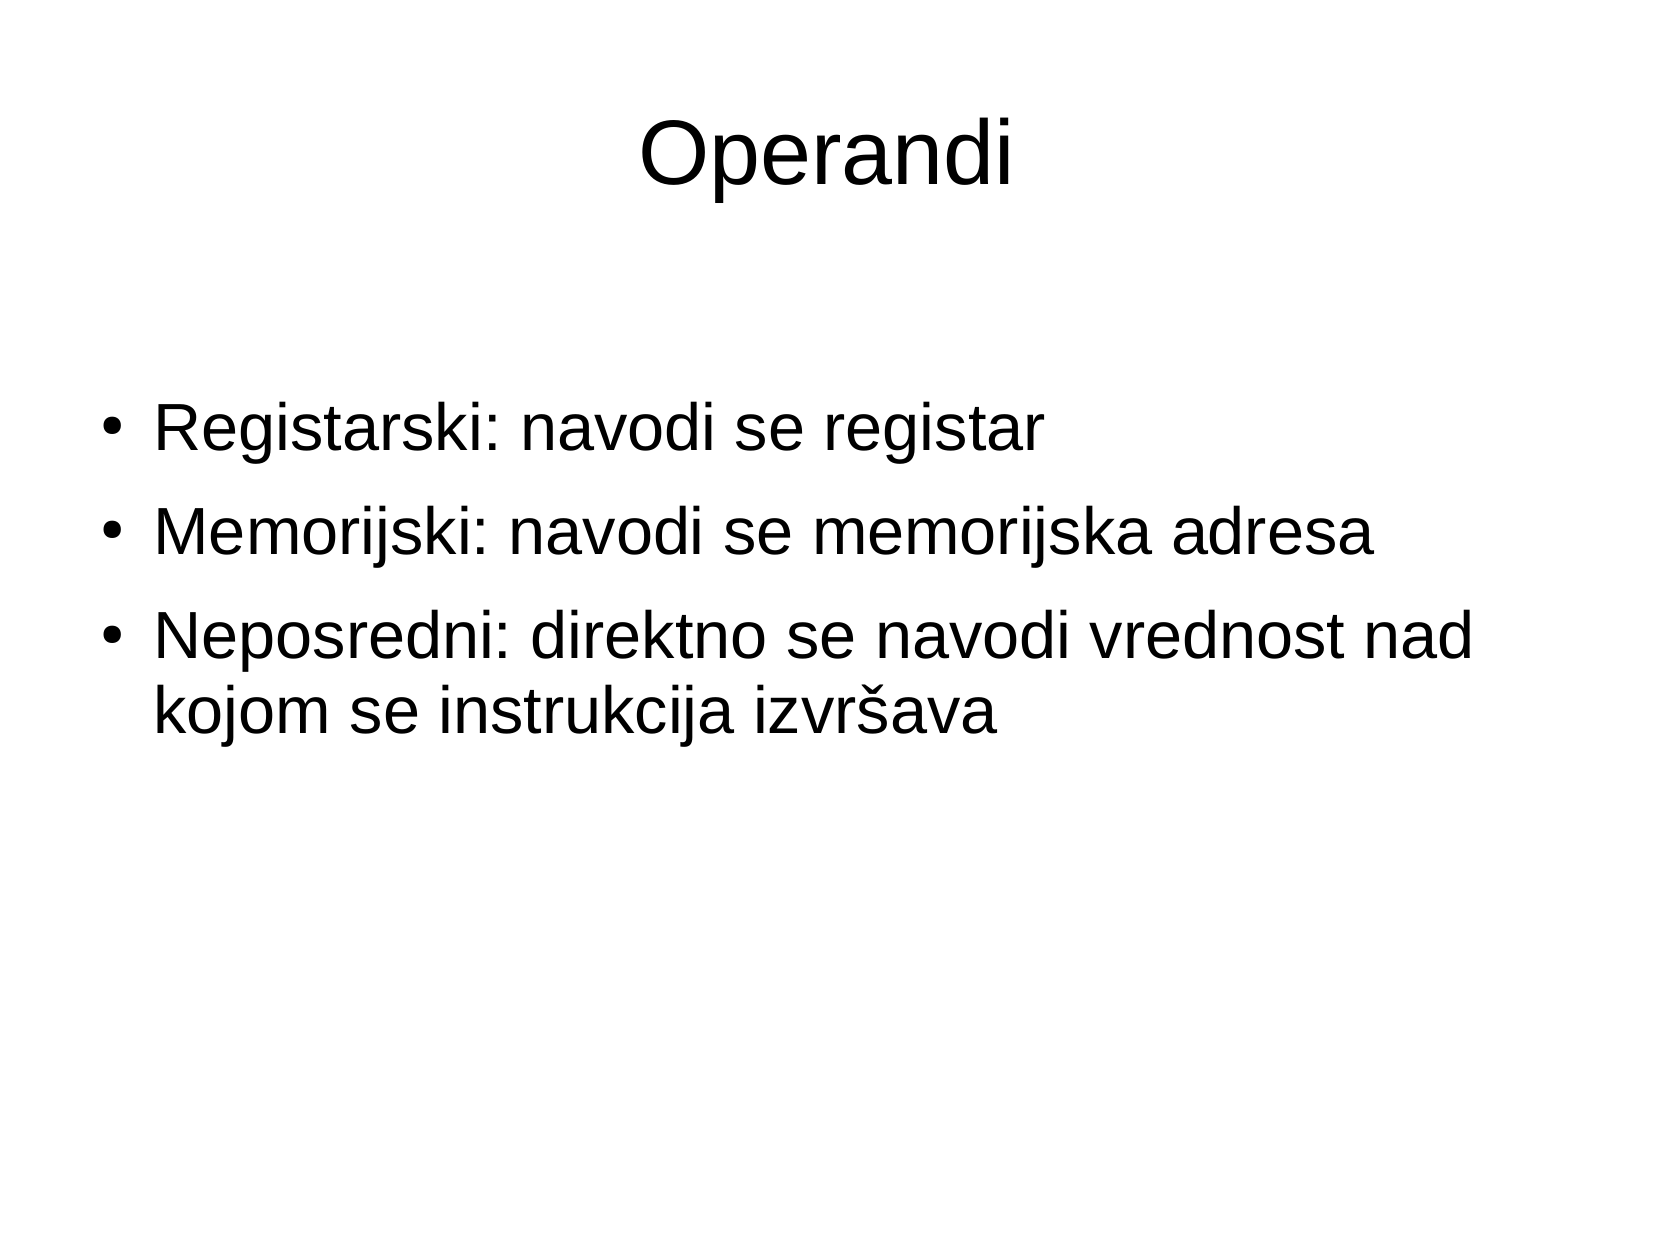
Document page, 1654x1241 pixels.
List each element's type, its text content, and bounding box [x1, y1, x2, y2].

title Operandi [82, 49, 1571, 257]
list Registarski: navodi se registar Memorijski: navodi se memorijska adresa Neposredni: direktno se navodi vrednost nad kojom se instrukcija izvršava [82, 390, 1571, 1110]
